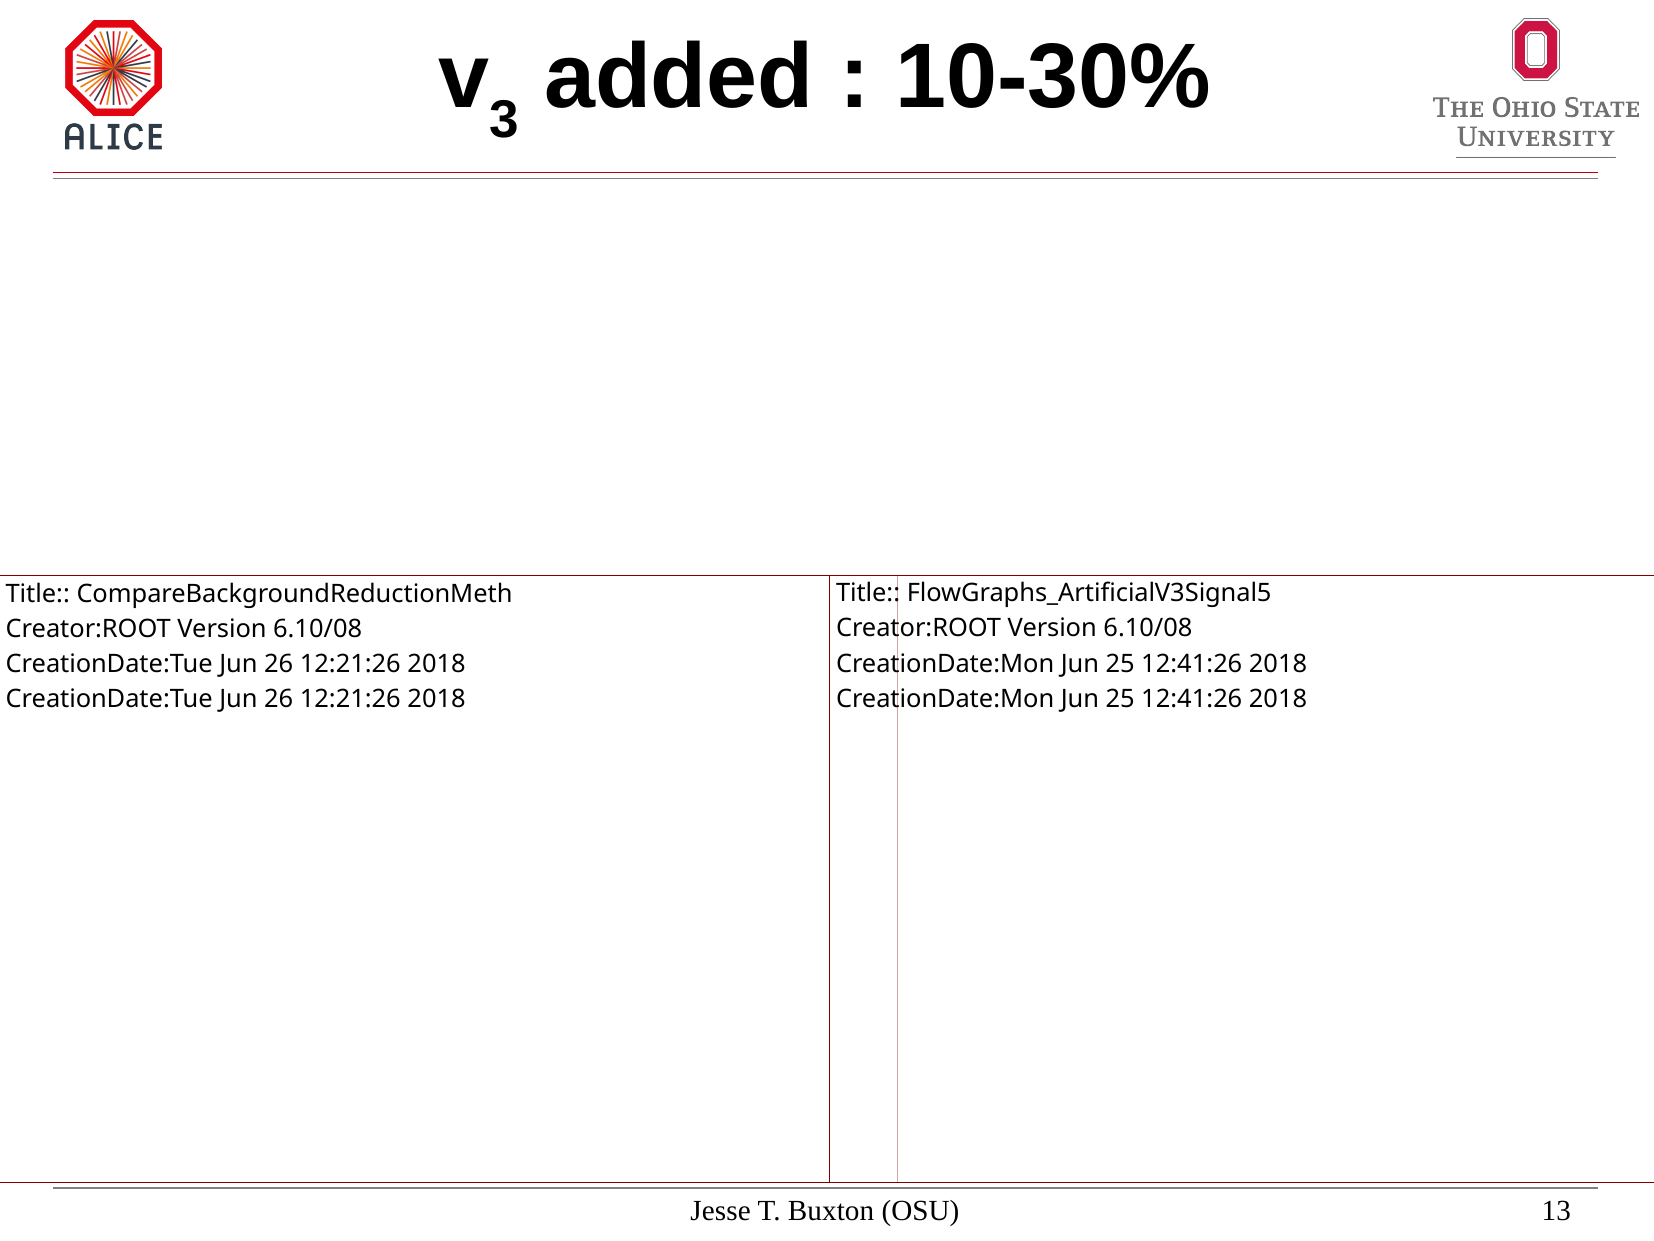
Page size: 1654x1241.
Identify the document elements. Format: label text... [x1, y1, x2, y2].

picture [65, 20, 137, 150]
title v3 added : 10-30% [137, 1, 1513, 172]
picture [0, 573, 1654, 1183]
picture [1513, 5, 1642, 171]
